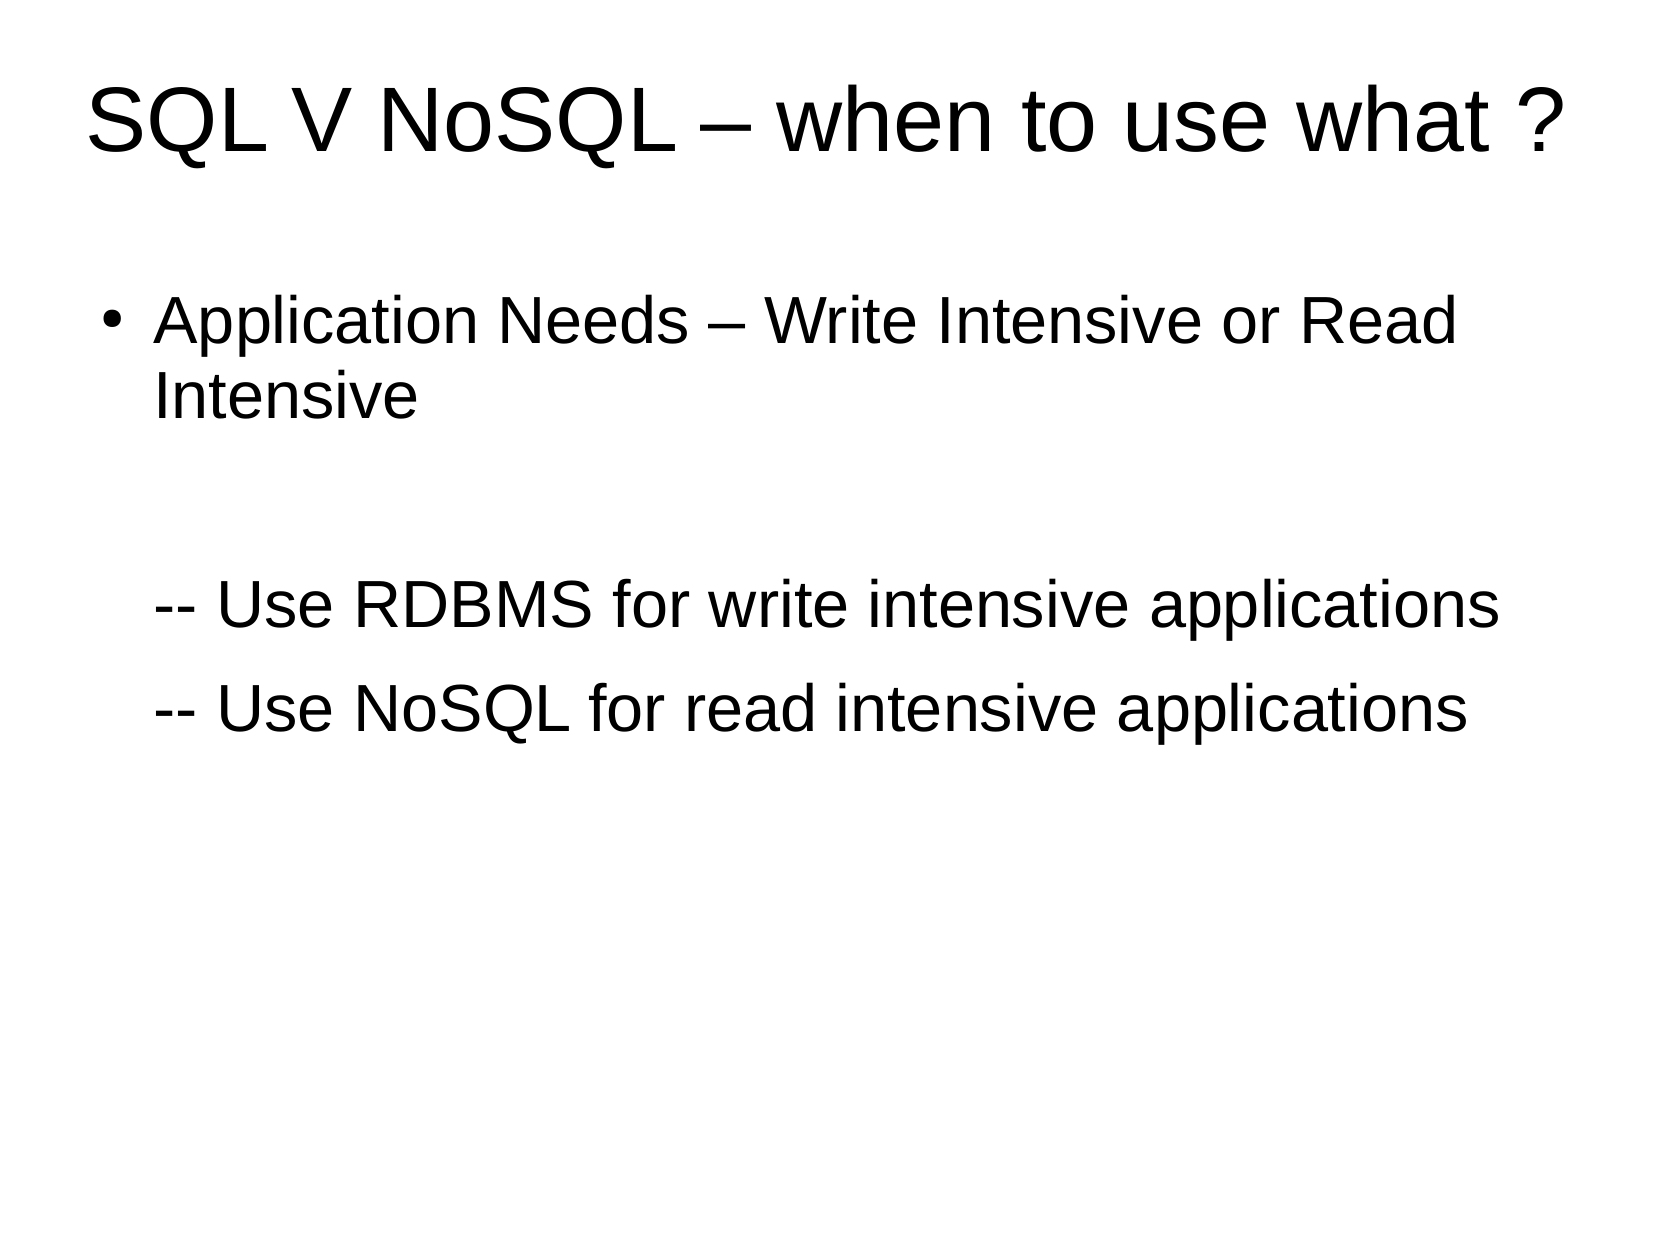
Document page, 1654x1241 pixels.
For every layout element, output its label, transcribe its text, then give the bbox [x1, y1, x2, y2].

title SQL V NoSQL – when to use what ? [82, 59, 1571, 283]
list Application Needs – Write Intensive or Read Intensive -- Use RDBMS for write intensive applications -- Use NoSQL for read intensive applications [82, 283, 1571, 1086]
